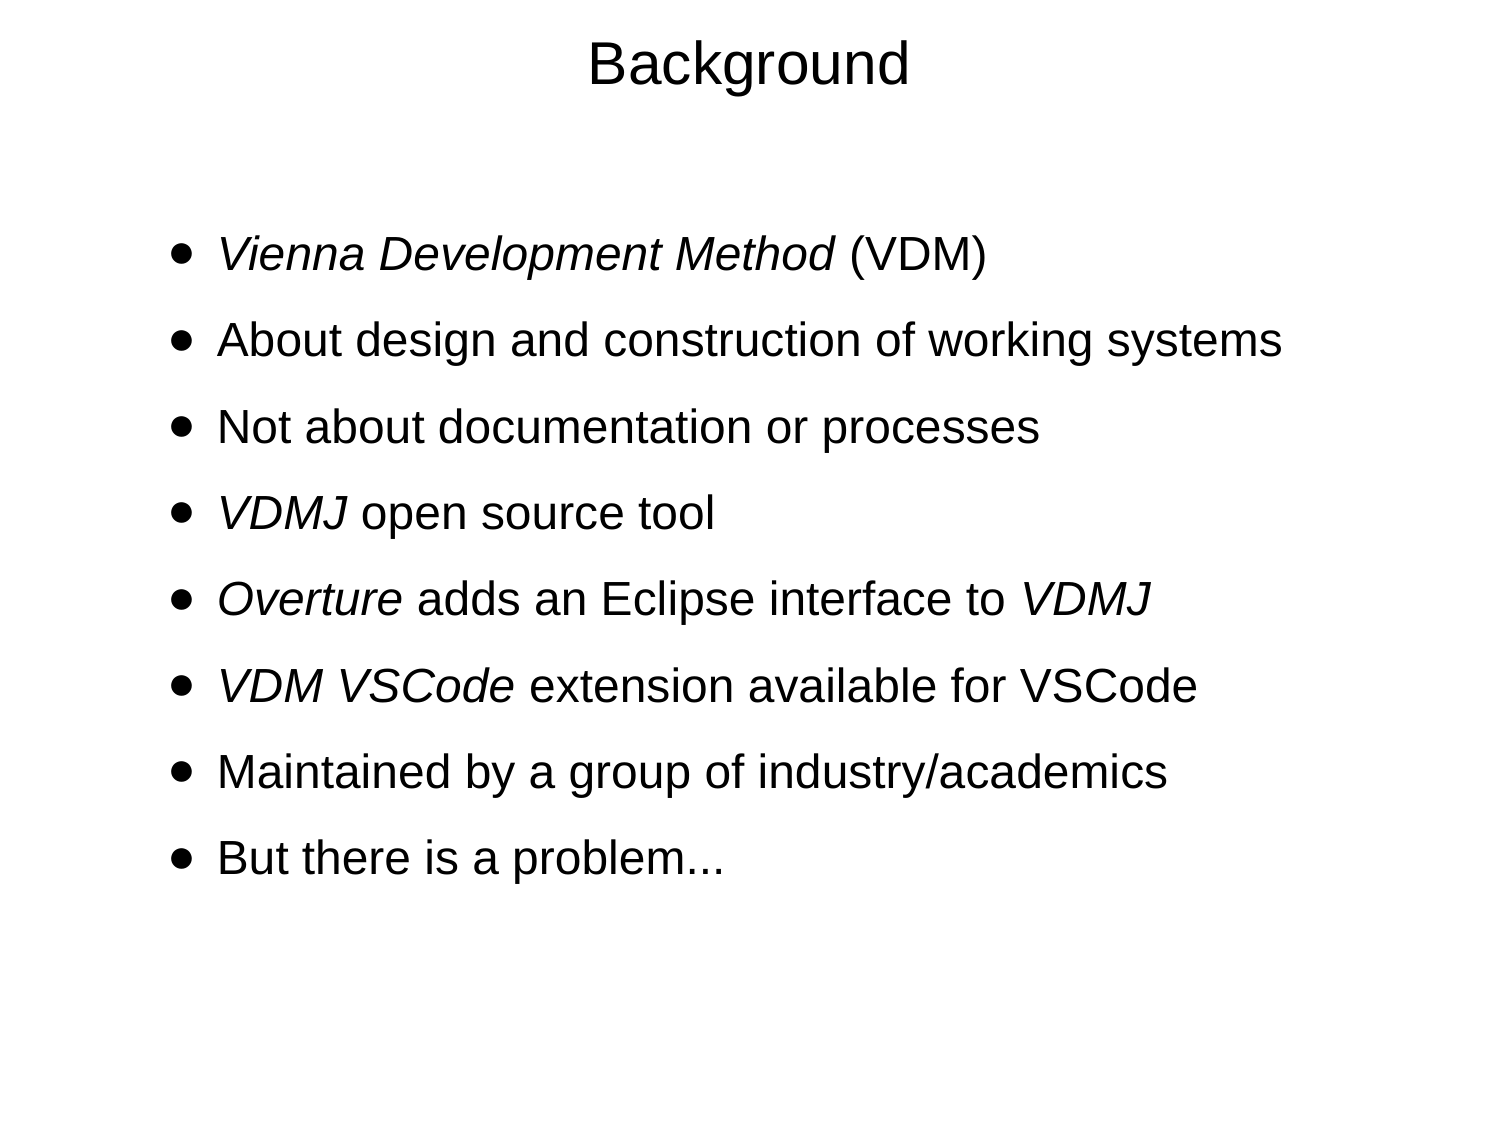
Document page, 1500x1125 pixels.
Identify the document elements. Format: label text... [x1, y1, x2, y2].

text_box Vienna Development Method (VDM) About design and construction of working systems Not about documentation or processes VDMJ open source tool Overture adds an Eclipse interface to VDMJ VDM VSCode extension available for VSCode Maintained by a group of industry/academics But there is a problem... [148, 193, 1362, 1018]
text_box Background [587, 7, 912, 113]
